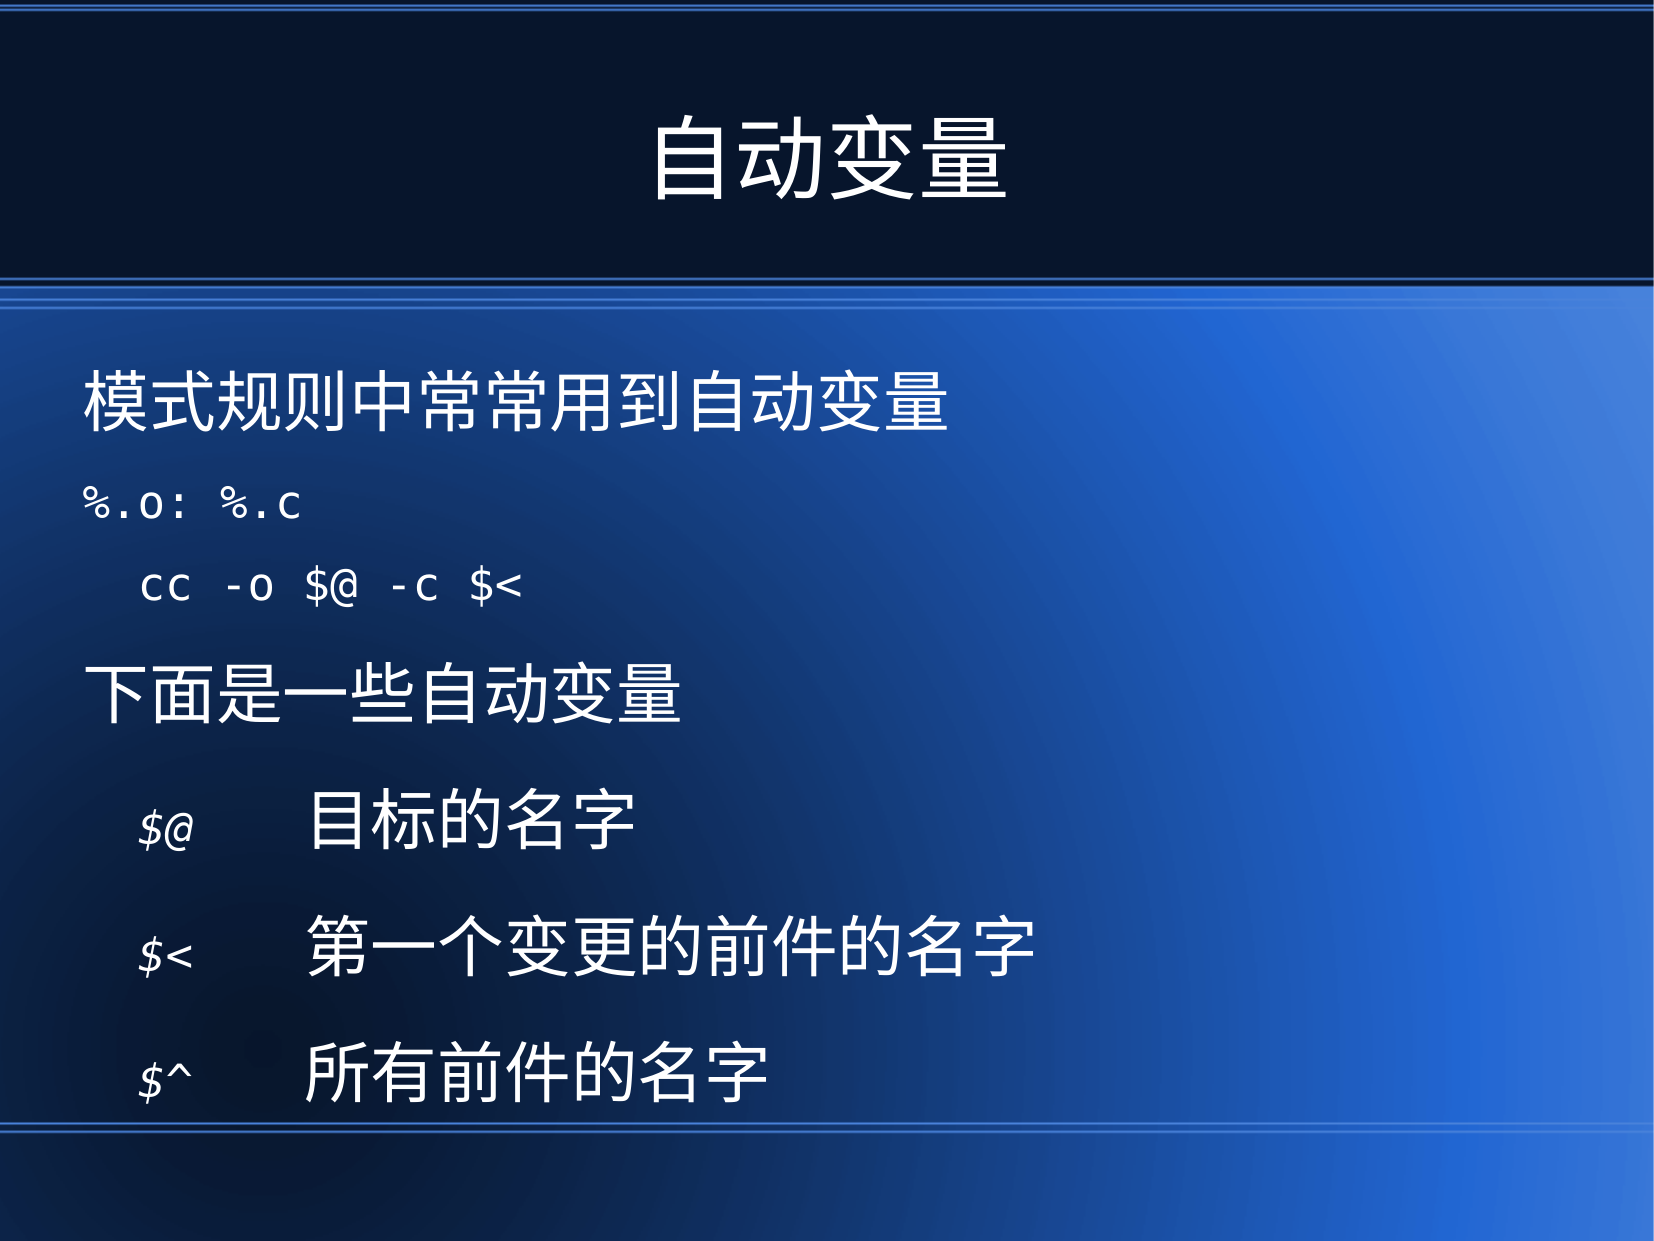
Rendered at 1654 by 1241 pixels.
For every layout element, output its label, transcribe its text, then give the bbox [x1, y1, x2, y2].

title 自动变量 [82, 49, 1571, 257]
picture [0, 0, 1654, 1241]
list 模式规则中常常用到自动变量 %.o: %.c cc -o $@ -c $< 下面是一些自动变量 $@ 目标的名字 $< 第一个变更的前件的名字 $^ 所有前件的名字 [82, 349, 1571, 1241]
